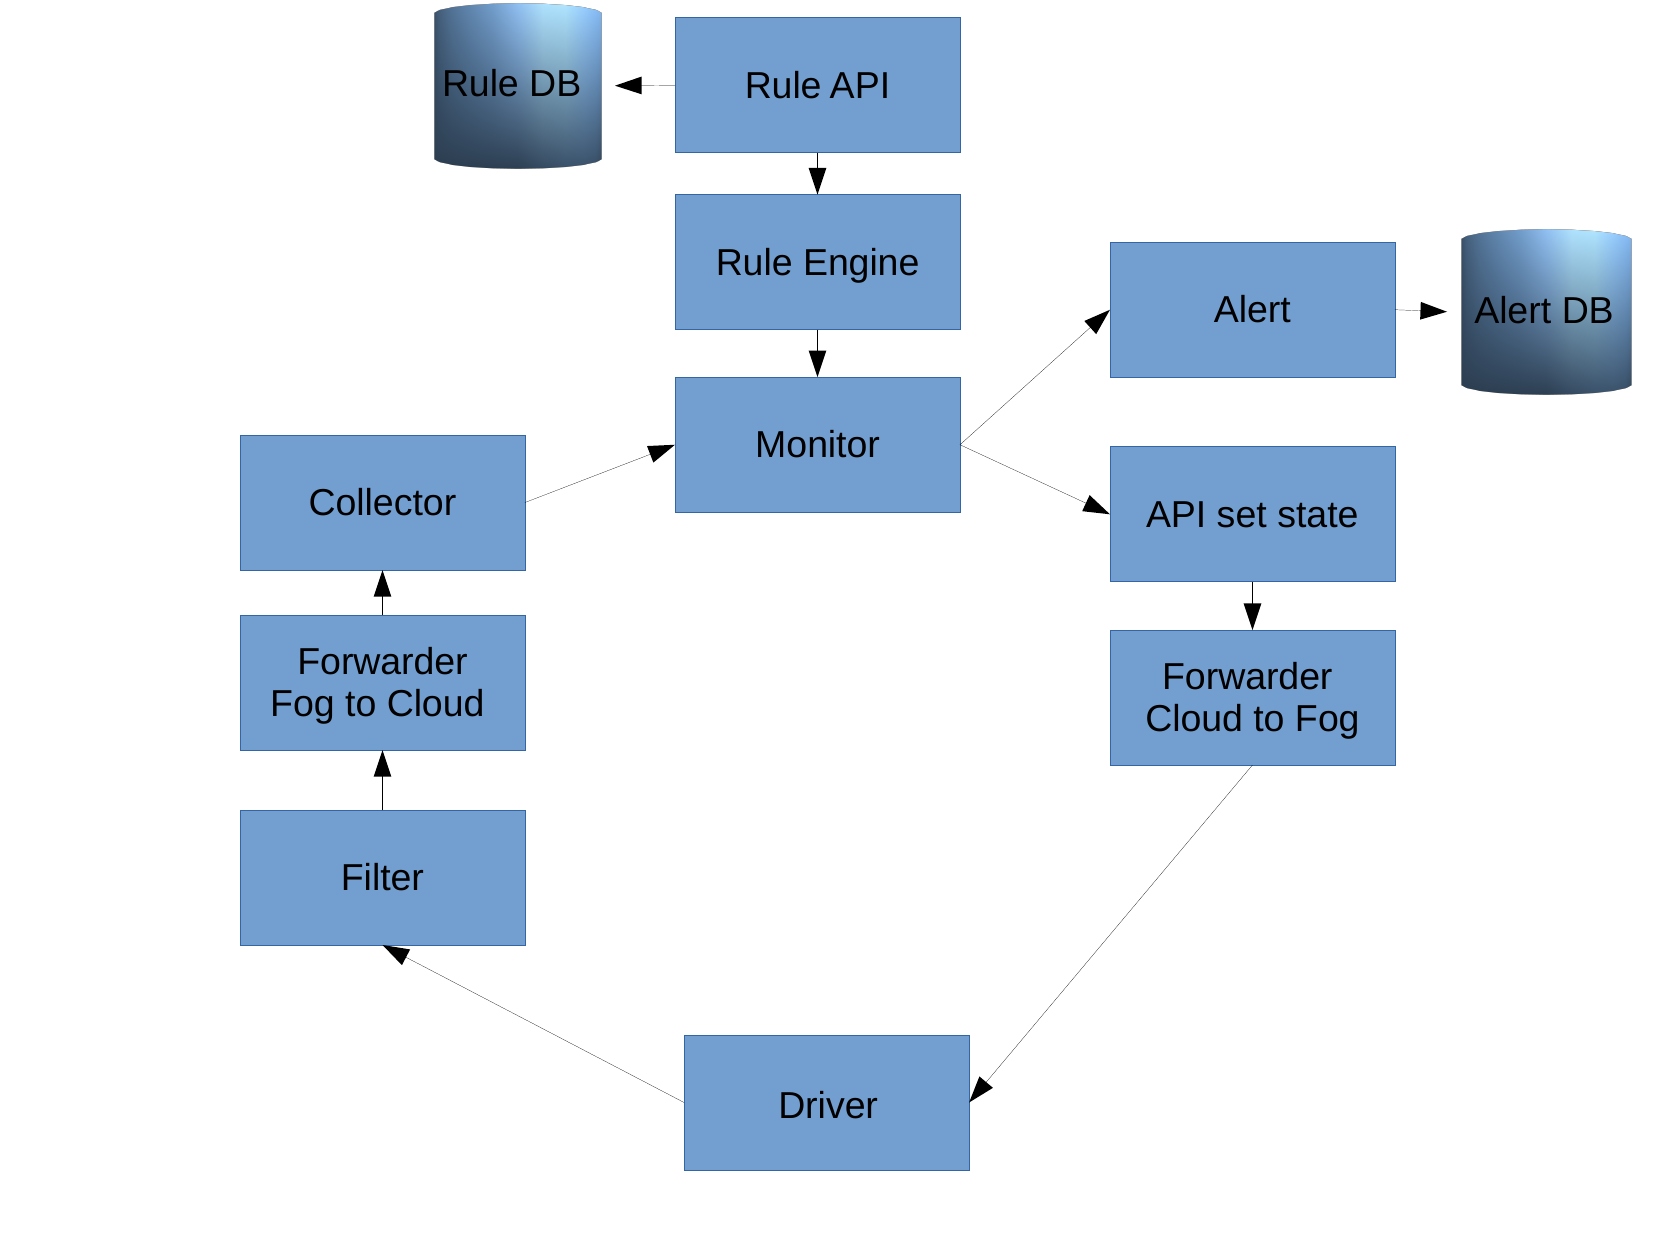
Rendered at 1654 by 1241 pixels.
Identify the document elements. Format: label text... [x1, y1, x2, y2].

text_box Rule Engine [675, 194, 961, 330]
text_box Rule API [675, 17, 961, 153]
text_box Forwarder Fog to Cloud [240, 615, 526, 751]
text_box API set state [1110, 446, 1396, 582]
text_box Driver [763, 1077, 929, 1135]
text_box [684, 1035, 970, 1171]
text_box Collector [240, 435, 526, 571]
text_box Rule DB [427, 54, 597, 112]
text_box Alert DB [1459, 281, 1629, 339]
text_box Monitor [675, 377, 961, 513]
text_box Forwarder Cloud to Fog [1110, 630, 1396, 766]
text_box Filter [240, 810, 526, 946]
text_box Alert [1110, 242, 1396, 378]
